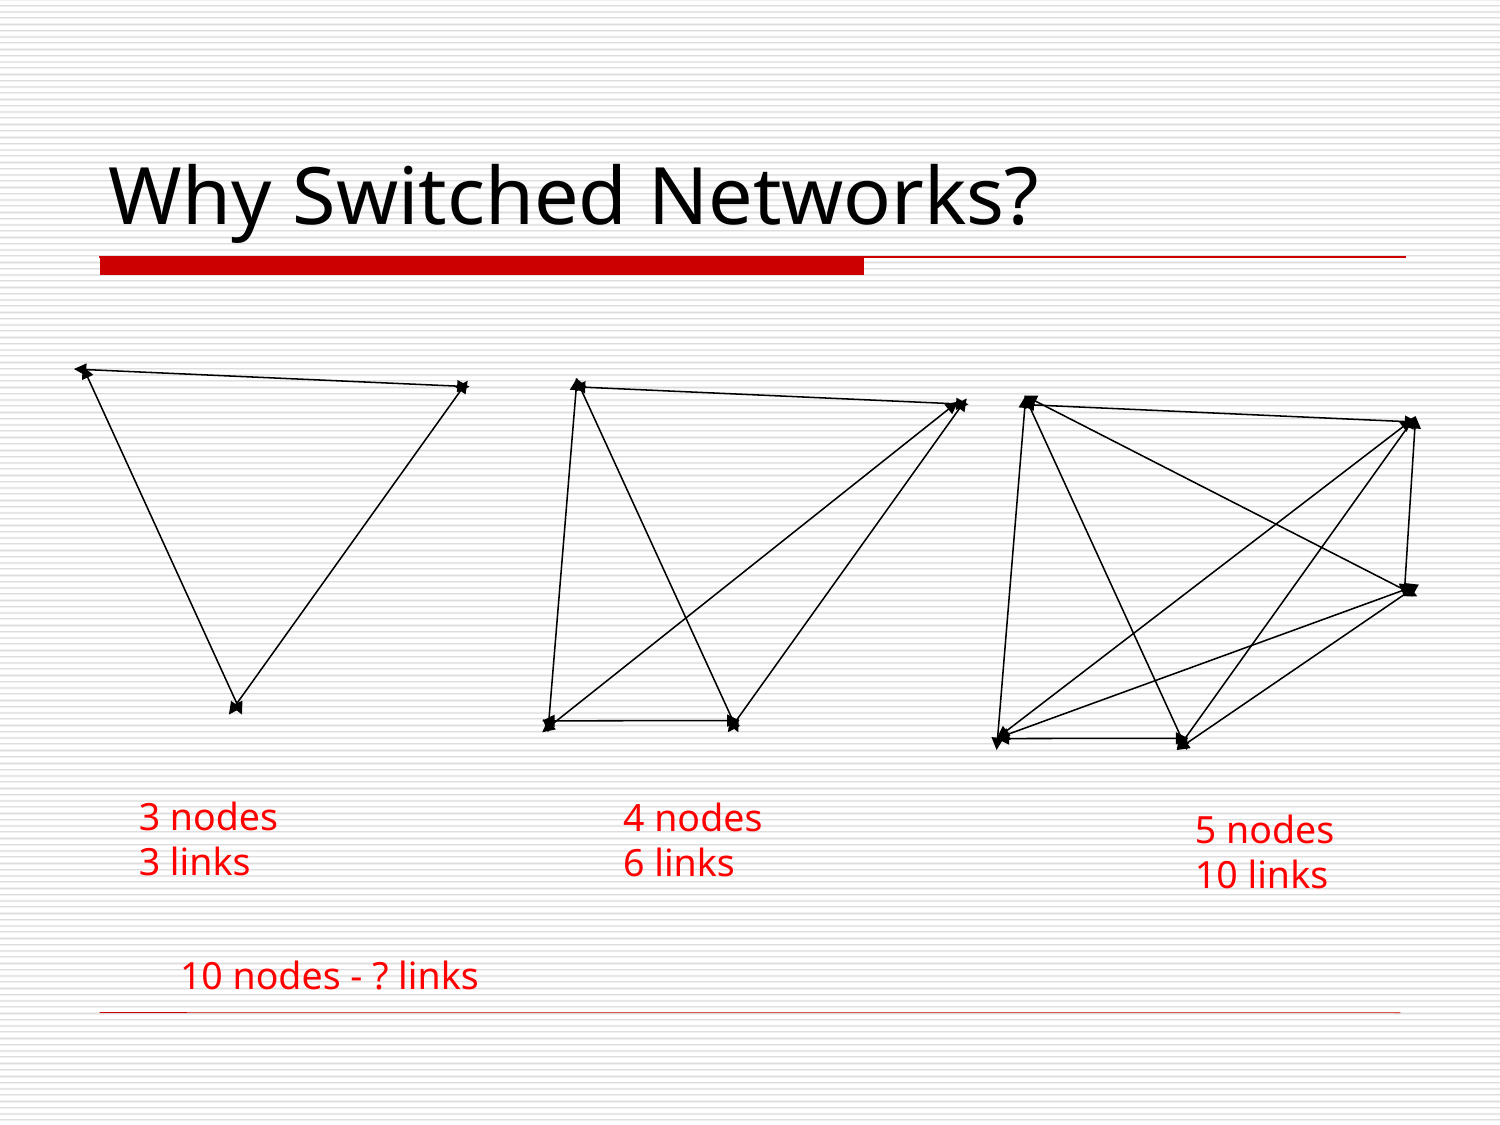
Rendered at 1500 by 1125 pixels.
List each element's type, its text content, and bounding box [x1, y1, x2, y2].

title Why Switched Networks? [94, 42, 1406, 249]
picture [0, 0, 1500, 1125]
text_box 5 nodes 10 links [1180, 798, 1341, 904]
text_box 10 nodes - ? links [165, 944, 586, 1005]
text_box 4 nodes 6 links [608, 786, 769, 892]
text_box 3 nodes 3 links [123, 785, 285, 891]
